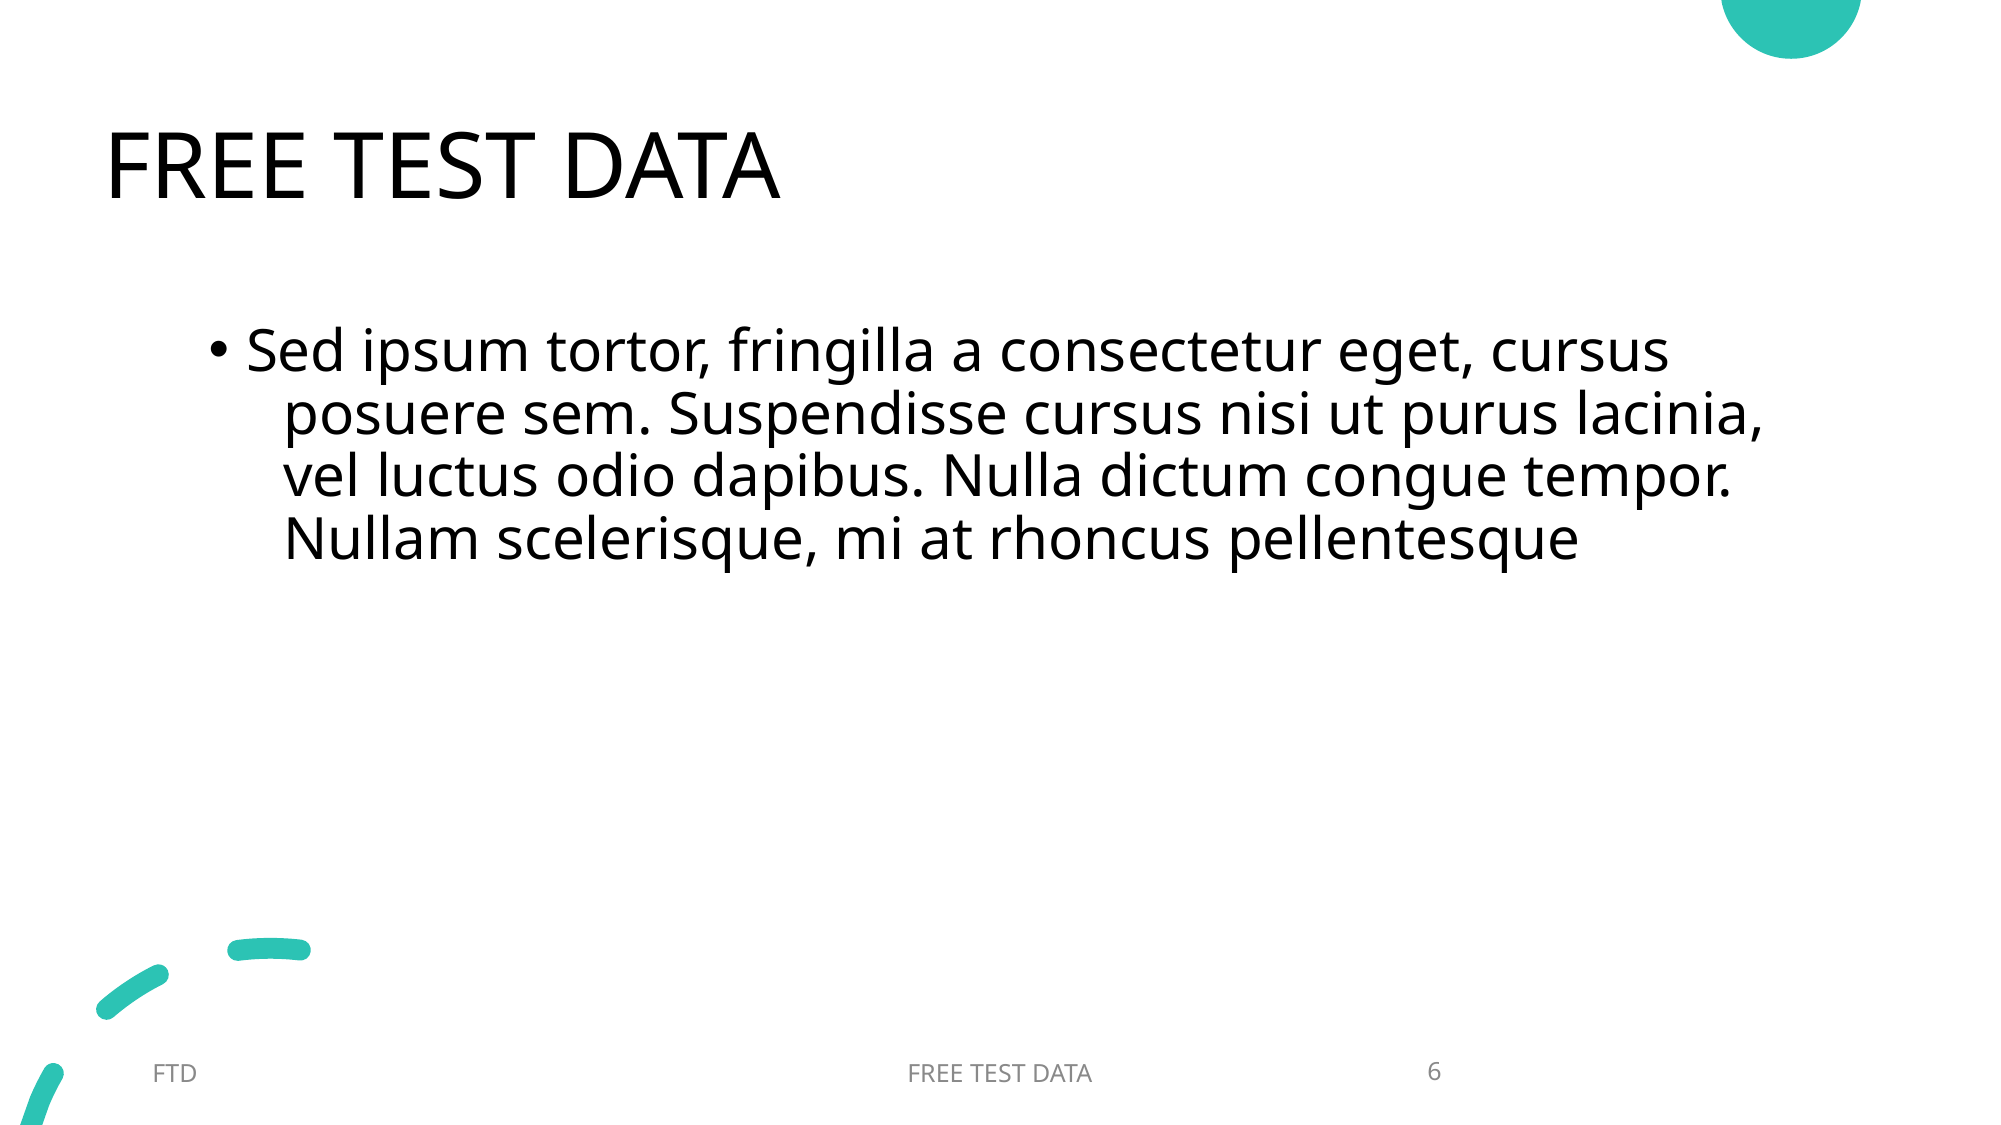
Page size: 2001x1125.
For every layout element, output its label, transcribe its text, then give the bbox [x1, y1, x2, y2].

text_box FREE TEST DATA [662, 1042, 1338, 1103]
list Sed ipsum tortor, fringilla a consectetur eget, cursus posuere sem. Suspendisse cursus nisi ut purus lacinia, vel luctus odio dapibus. Nulla dictum congue tempor. Nullam scelerisque, mi at rhoncus pellentesque [193, 313, 1807, 947]
text_box 6 [1412, 1042, 1863, 1103]
text_box FTD [137, 1042, 588, 1103]
title FREE TEST DATA [88, 59, 1814, 278]
